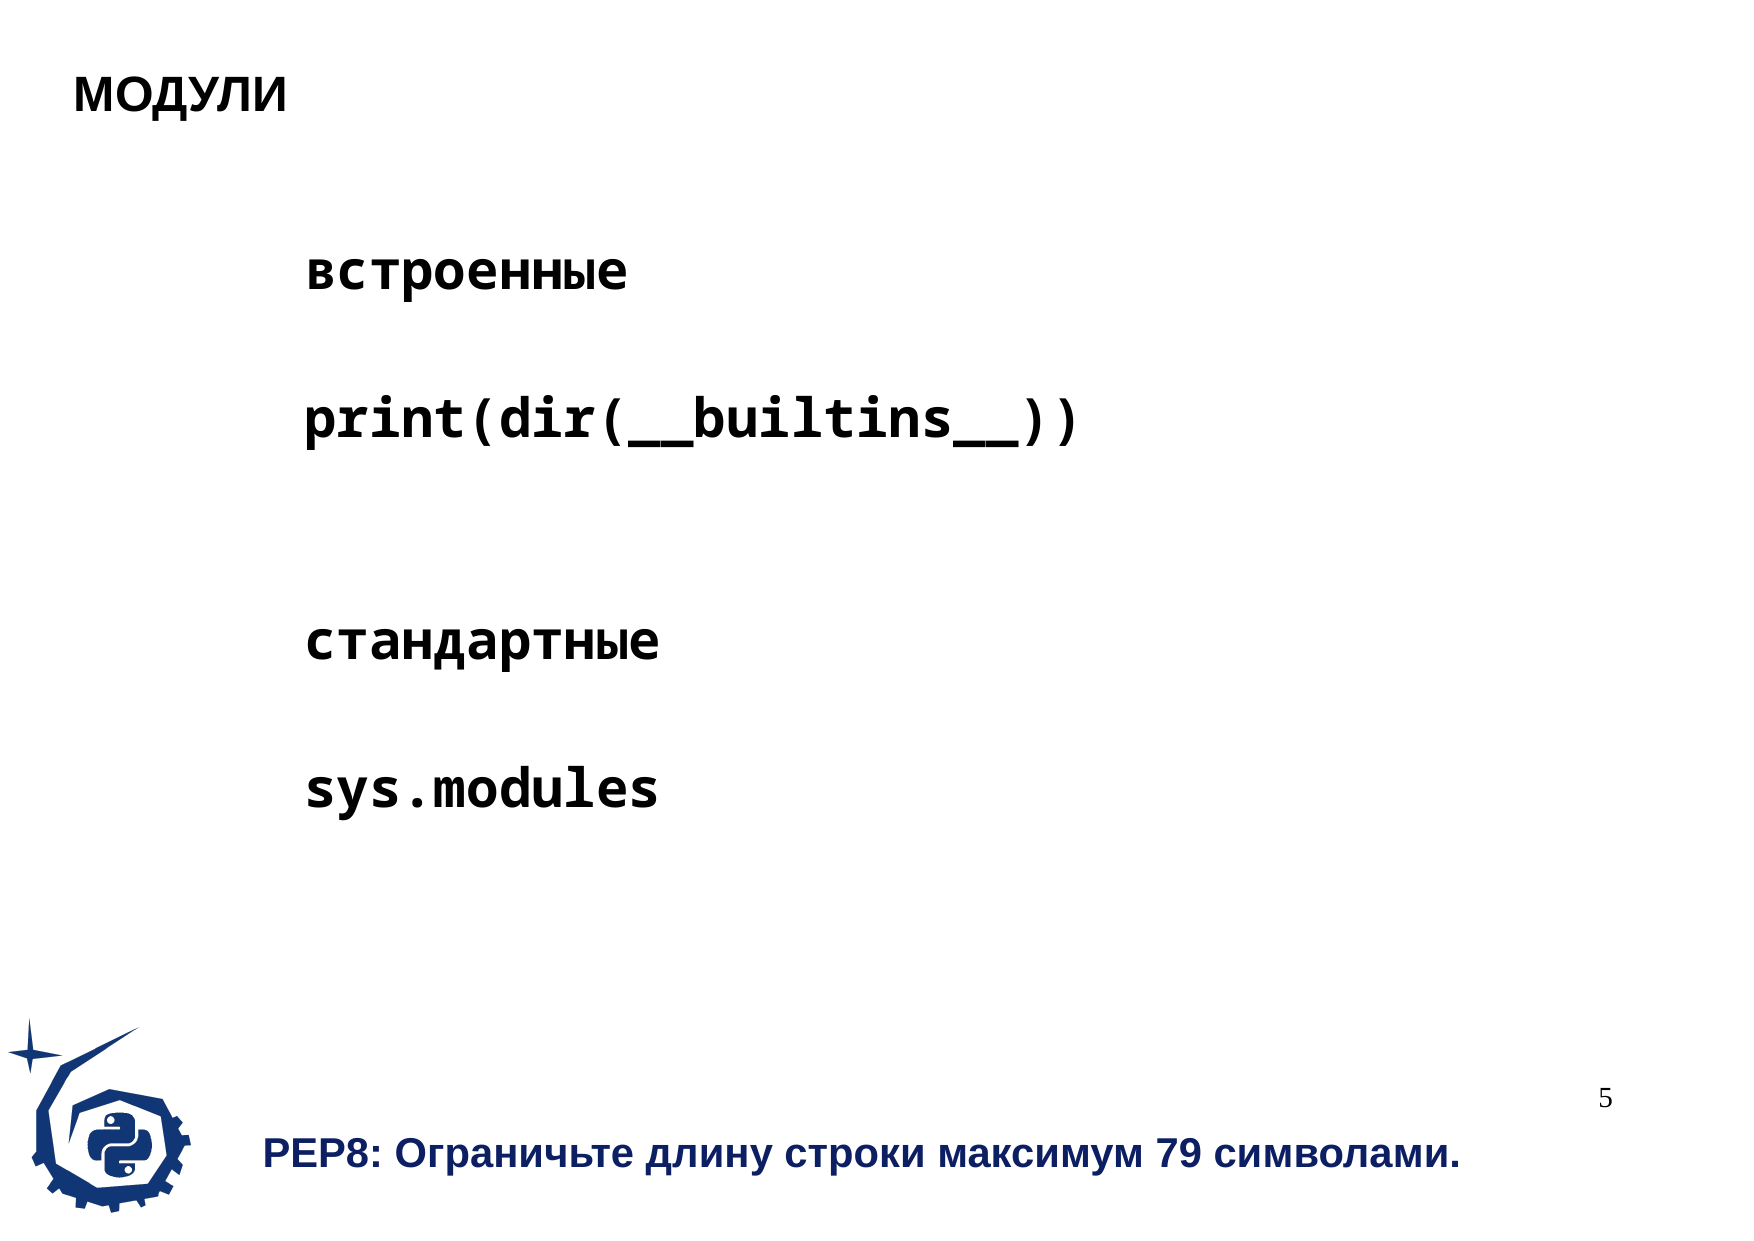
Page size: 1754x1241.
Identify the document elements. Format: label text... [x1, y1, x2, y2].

text_box МОДУЛИ [59, 59, 1595, 130]
text_box встроенные print(dir(__builtins__)) стандартные sys.modules [289, 224, 1536, 1000]
text_box PEP8: Ограничьте длину строки максимум 79 символами. [248, 1122, 1695, 1230]
picture [0, 1015, 201, 1217]
